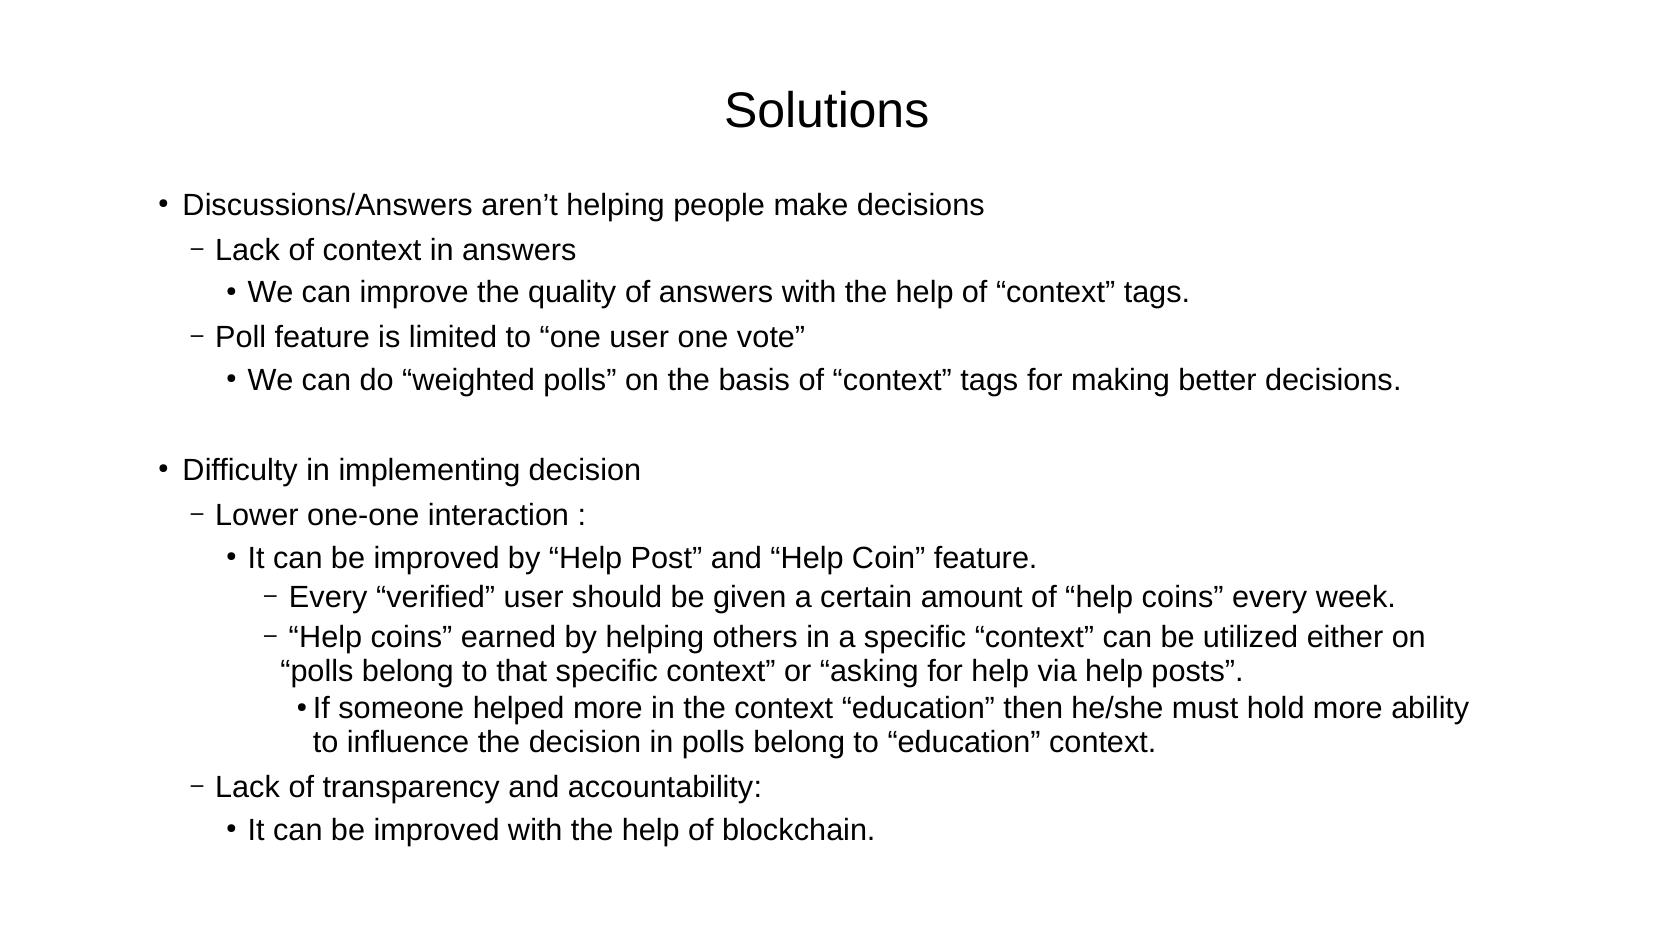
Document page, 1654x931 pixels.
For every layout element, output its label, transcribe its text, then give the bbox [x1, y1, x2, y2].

list Discussions/Answers aren’t helping people make decisions Lack of context in answers We can improve the quality of answers with the help of “context” tags. Poll feature is limited to “one user one vote” We can do “weighted polls” on the basis of “context” tags for making better decisions. Difficulty in implementing decision Lower one-one interaction : It can be improved by “Help Post” and “Help Coin” feature. Every “verified” user should be given a certain amount of “help coins” every week. “Help coins” earned by helping others in a specific “context” can be utilized either on “polls belong to that specific context” or “asking for help via help posts”. If someone helped more in the context “education” then he/she must hold more ability to influence the decision in polls belong to “education” context. Lack of transparency and accountability: It can be improved with the help of blockchain. [150, 187, 1501, 863]
title Solutions [82, 32, 1571, 188]
